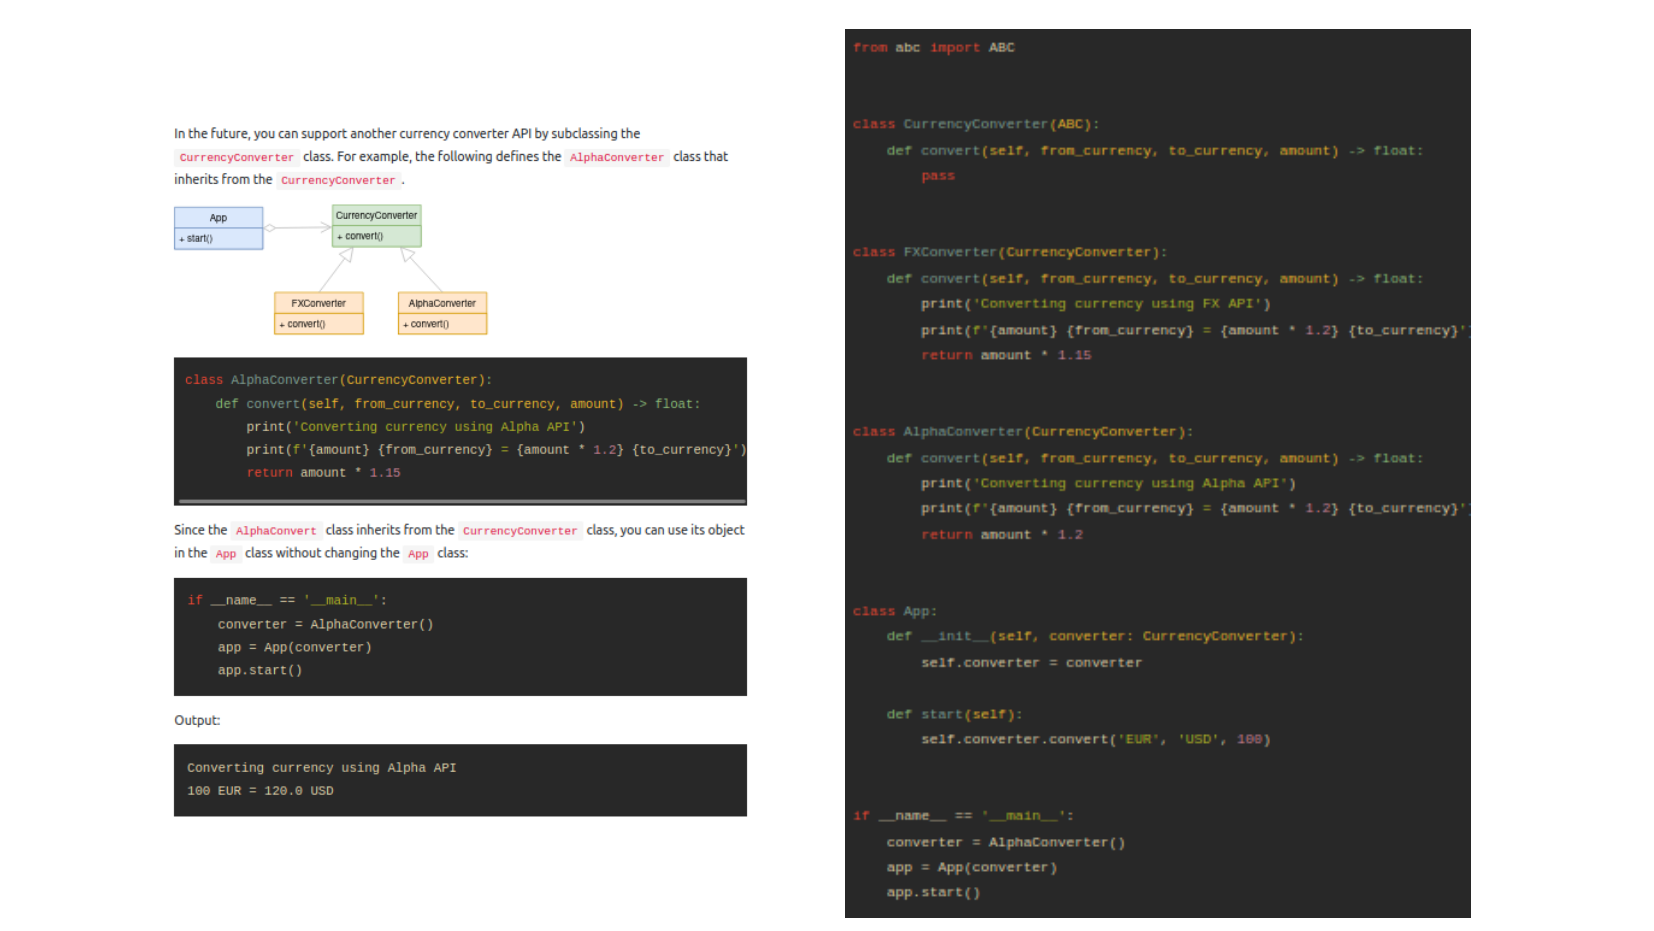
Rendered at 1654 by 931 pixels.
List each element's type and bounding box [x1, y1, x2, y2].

picture [845, 29, 1471, 918]
picture [150, 119, 764, 826]
